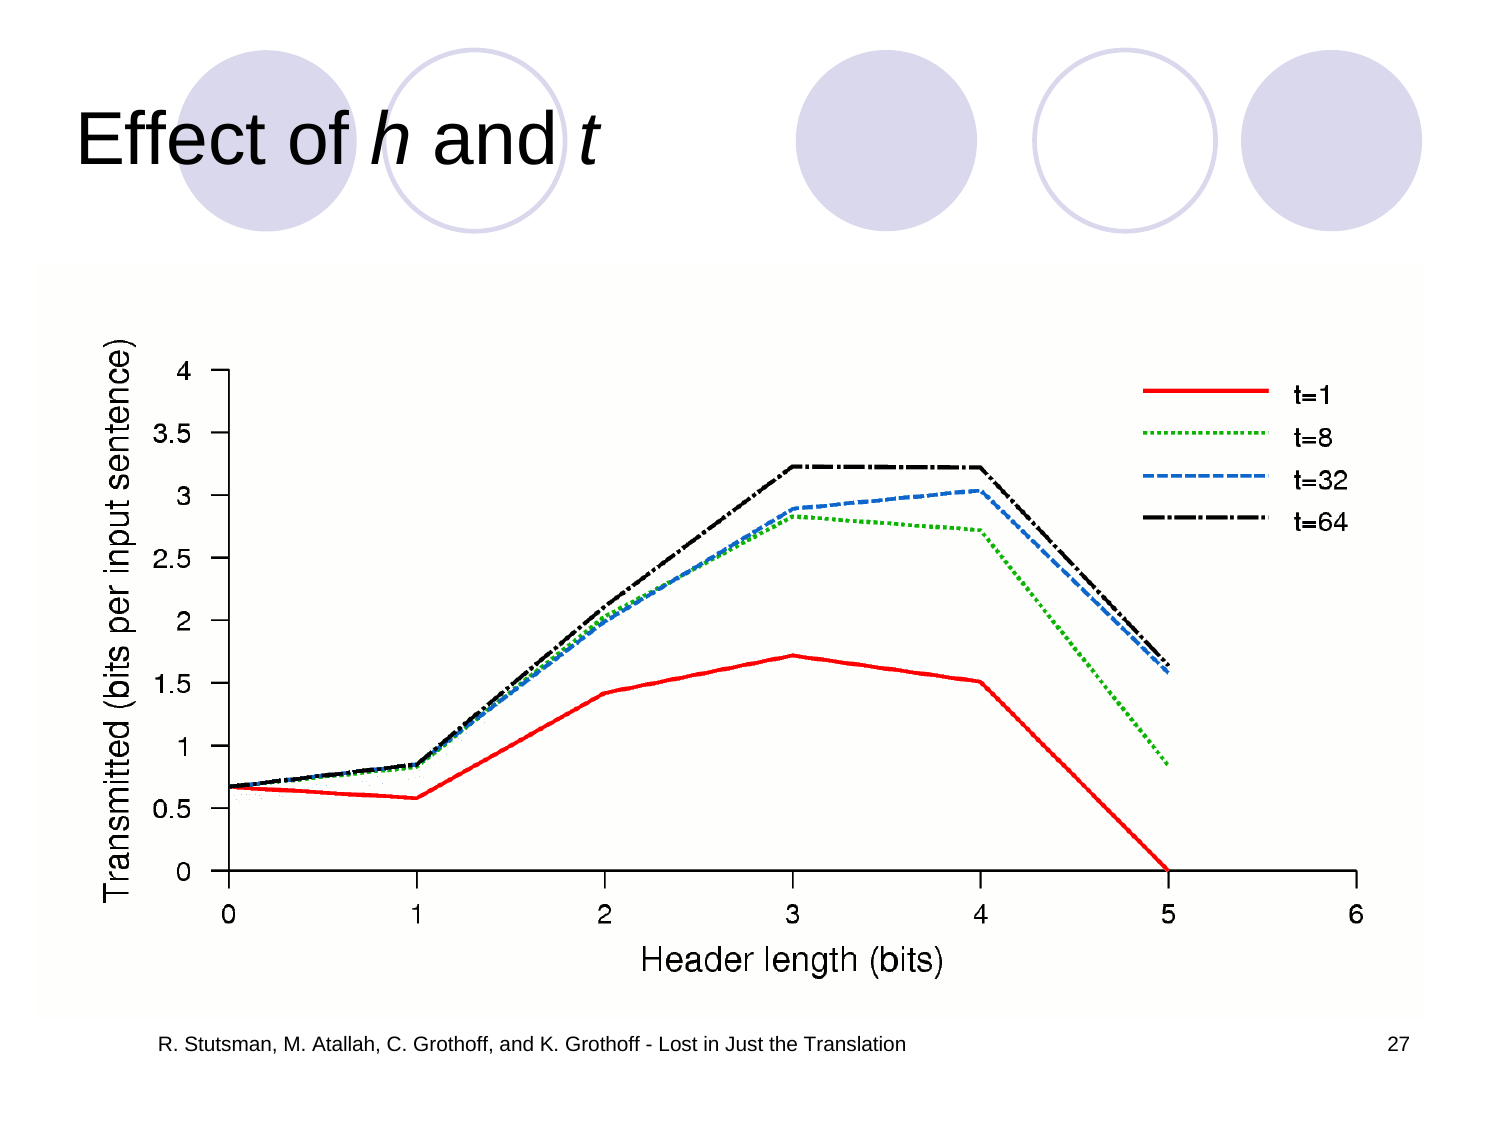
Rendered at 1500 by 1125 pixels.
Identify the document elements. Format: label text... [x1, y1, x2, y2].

picture [37, 262, 1426, 1020]
title Effect of h and t [75, 45, 1426, 233]
